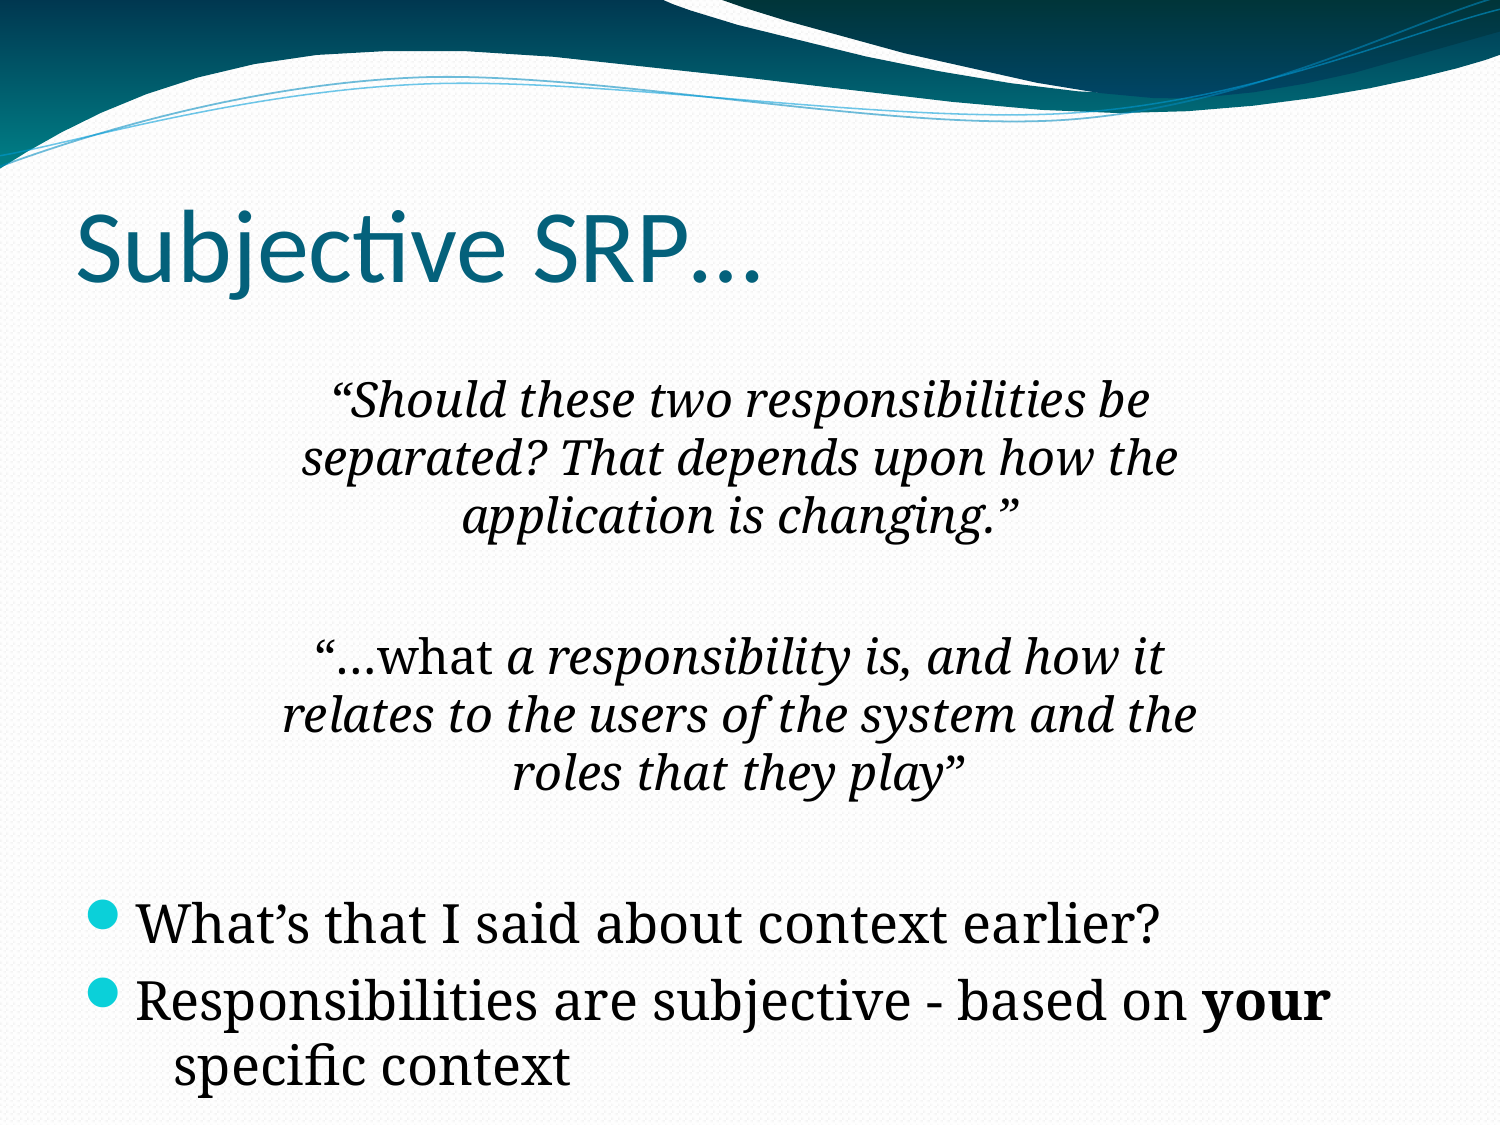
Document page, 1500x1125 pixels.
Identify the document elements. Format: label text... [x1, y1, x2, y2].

title Subjective SRP… [75, 115, 1426, 304]
text_box What’s that I said about context earlier? Responsibilities are subjective - based on your specific context [68, 881, 1419, 1106]
list “Should these two responsibilities be separated? That depends upon how the application is changing.” “…what a responsibility is, and how it relates to the users of the system and the roles that they play” [260, 361, 1220, 811]
